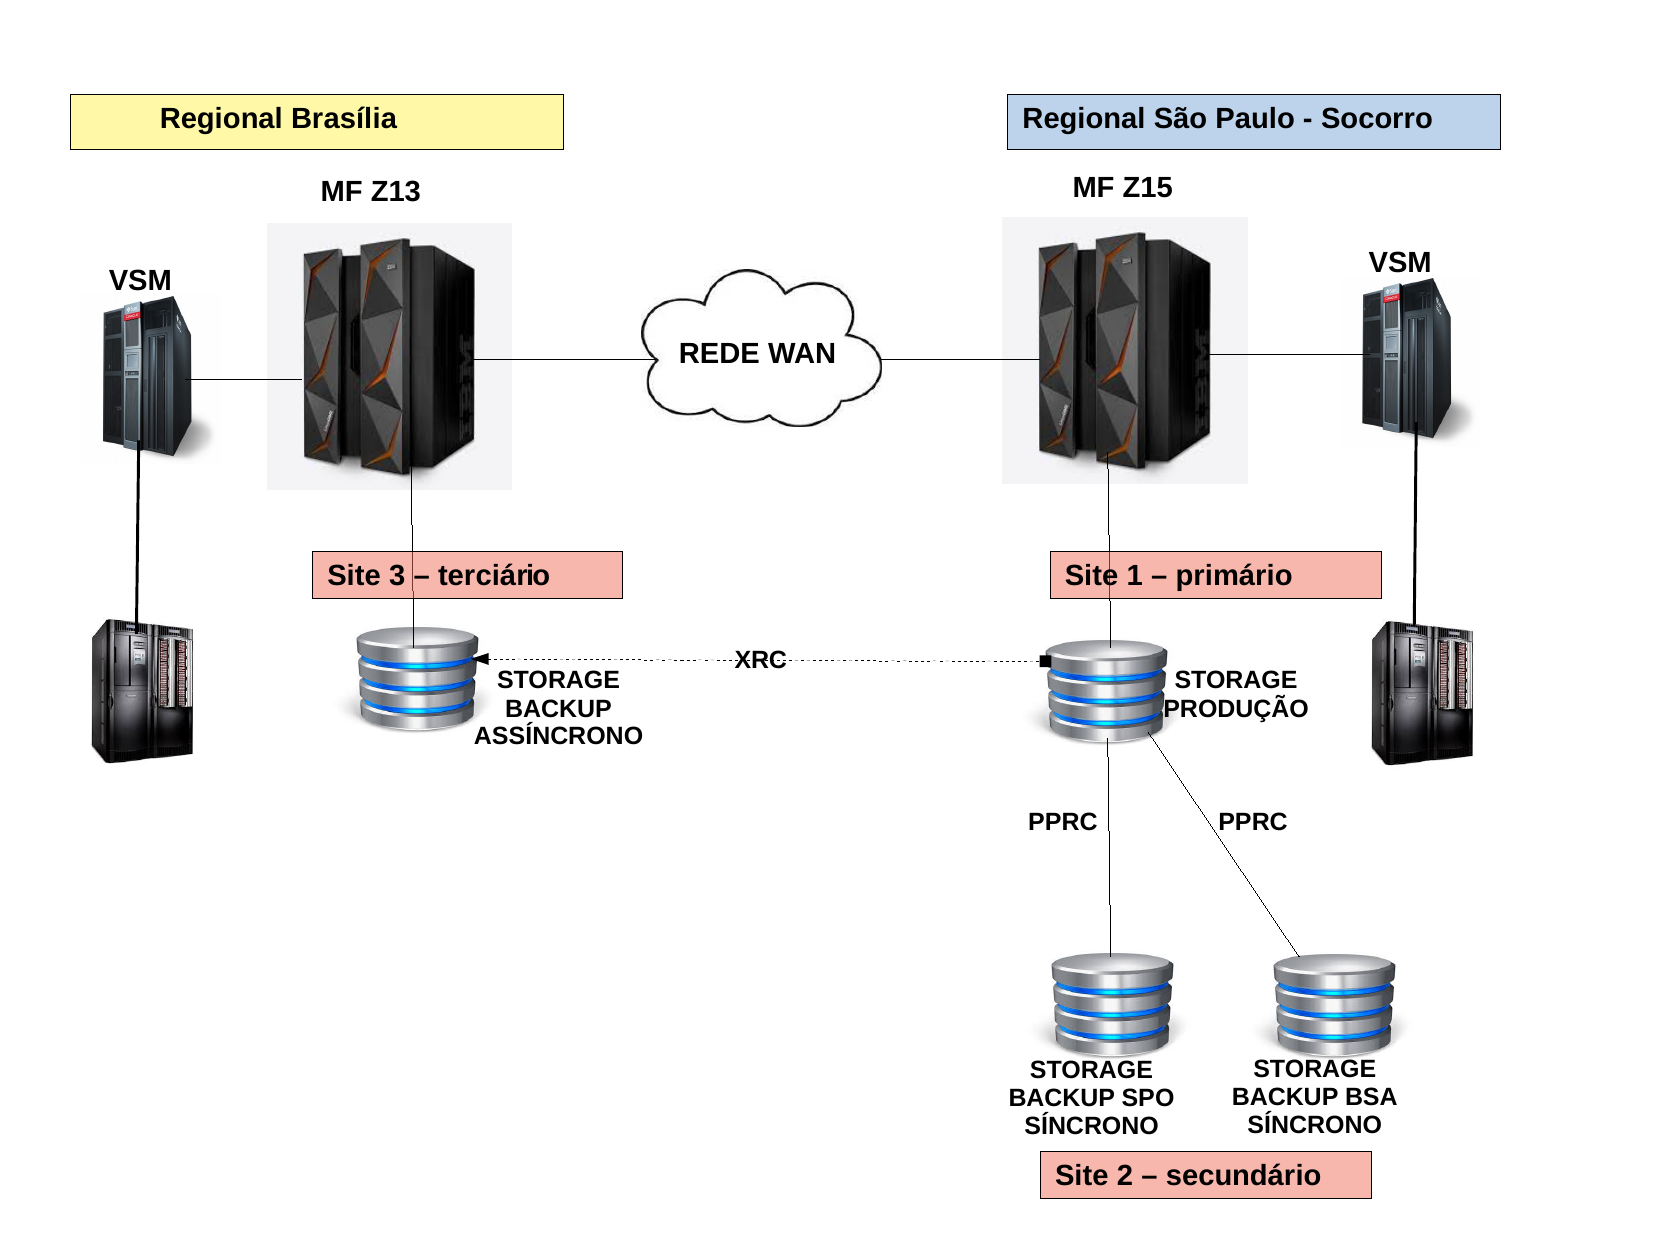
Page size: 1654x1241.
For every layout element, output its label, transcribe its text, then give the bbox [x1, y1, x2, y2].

picture [1017, 946, 1207, 1048]
picture [1354, 614, 1487, 772]
text_box STORAGE BACKUP BSA SÍNCRONO [1217, 1047, 1436, 1162]
text_box PPRC [1013, 800, 1124, 851]
text_box Site 1 – primário [1050, 551, 1382, 599]
text_box PPRC [1203, 800, 1315, 851]
picture [1239, 947, 1429, 1047]
text_box REDE WAN [664, 330, 873, 386]
text_box MF Z15 [1057, 163, 1204, 247]
picture [641, 269, 882, 427]
picture [81, 293, 221, 465]
picture [1340, 275, 1481, 447]
text_box STORAGE BACKUP ASSÍNCRONO [459, 658, 682, 774]
text_box STORAGE PRODUÇÃO [1148, 658, 1345, 742]
text_box MF Z13 [305, 167, 452, 251]
text_box VSM [93, 256, 198, 313]
picture [267, 223, 512, 490]
text_box VSM [1353, 238, 1458, 294]
text_box Site 3 – terciário [312, 551, 623, 599]
text_box Regional São Paulo - Socorro [1007, 94, 1501, 150]
picture [74, 612, 207, 770]
text_box STORAGE BACKUP SPO SÍNCRONO [993, 1048, 1213, 1164]
picture [1011, 633, 1201, 751]
picture [322, 620, 512, 739]
text_box Site 2 – secundário [1040, 1151, 1372, 1199]
text_box Regional Brasília [70, 94, 564, 150]
picture [1002, 217, 1248, 484]
